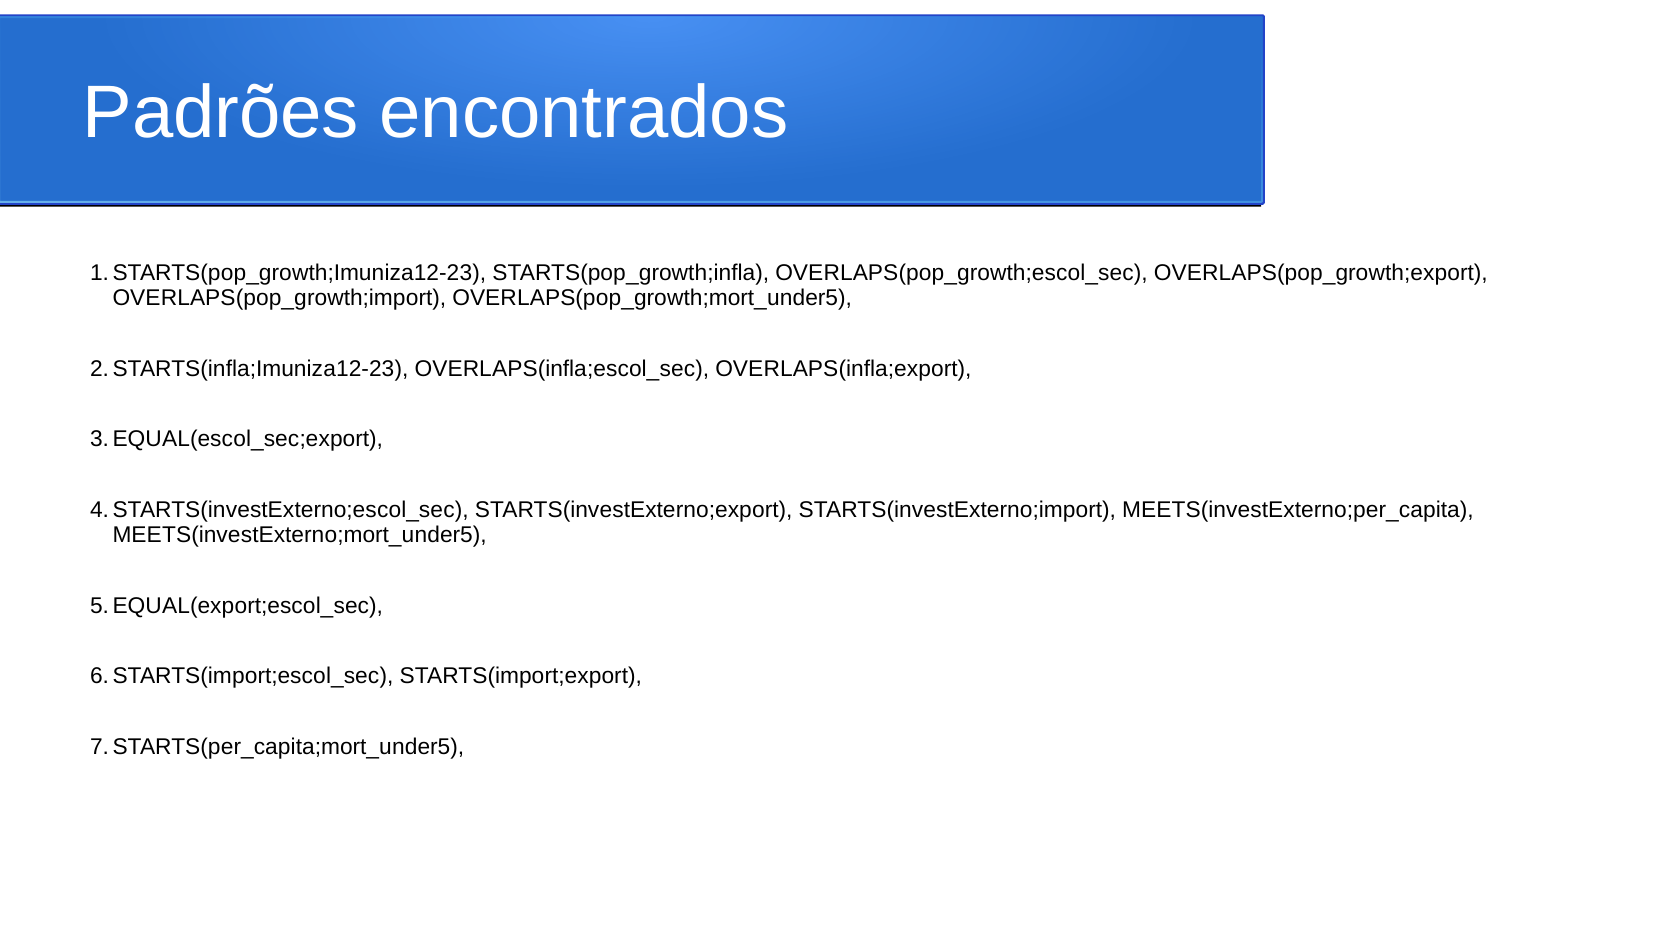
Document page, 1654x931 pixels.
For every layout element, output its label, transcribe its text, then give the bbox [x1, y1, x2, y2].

title Padrões encontrados [82, 35, 1235, 189]
list STARTS(pop_growth;Imuniza12-23), STARTS(pop_growth;infla), OVERLAPS(pop_growth;escol_sec), OVERLAPS(pop_growth;export), OVERLAPS(pop_growth;import), OVERLAPS(pop_growth;mort_under5), STARTS(infla;Imuniza12-23), OVERLAPS(infla;escol_sec), OVERLAPS(infla;export), EQUAL(escol_sec;export), STARTS(investExterno;escol_sec), STARTS(investExterno;export), STARTS(investExterno;import), MEETS(investExterno;per_capita), MEETS(investExterno;mort_under5), EQUAL(export;escol_sec), STARTS(import;escol_sec), STARTS(import;export), STARTS(per_capita;mort_under5), [82, 224, 1571, 764]
